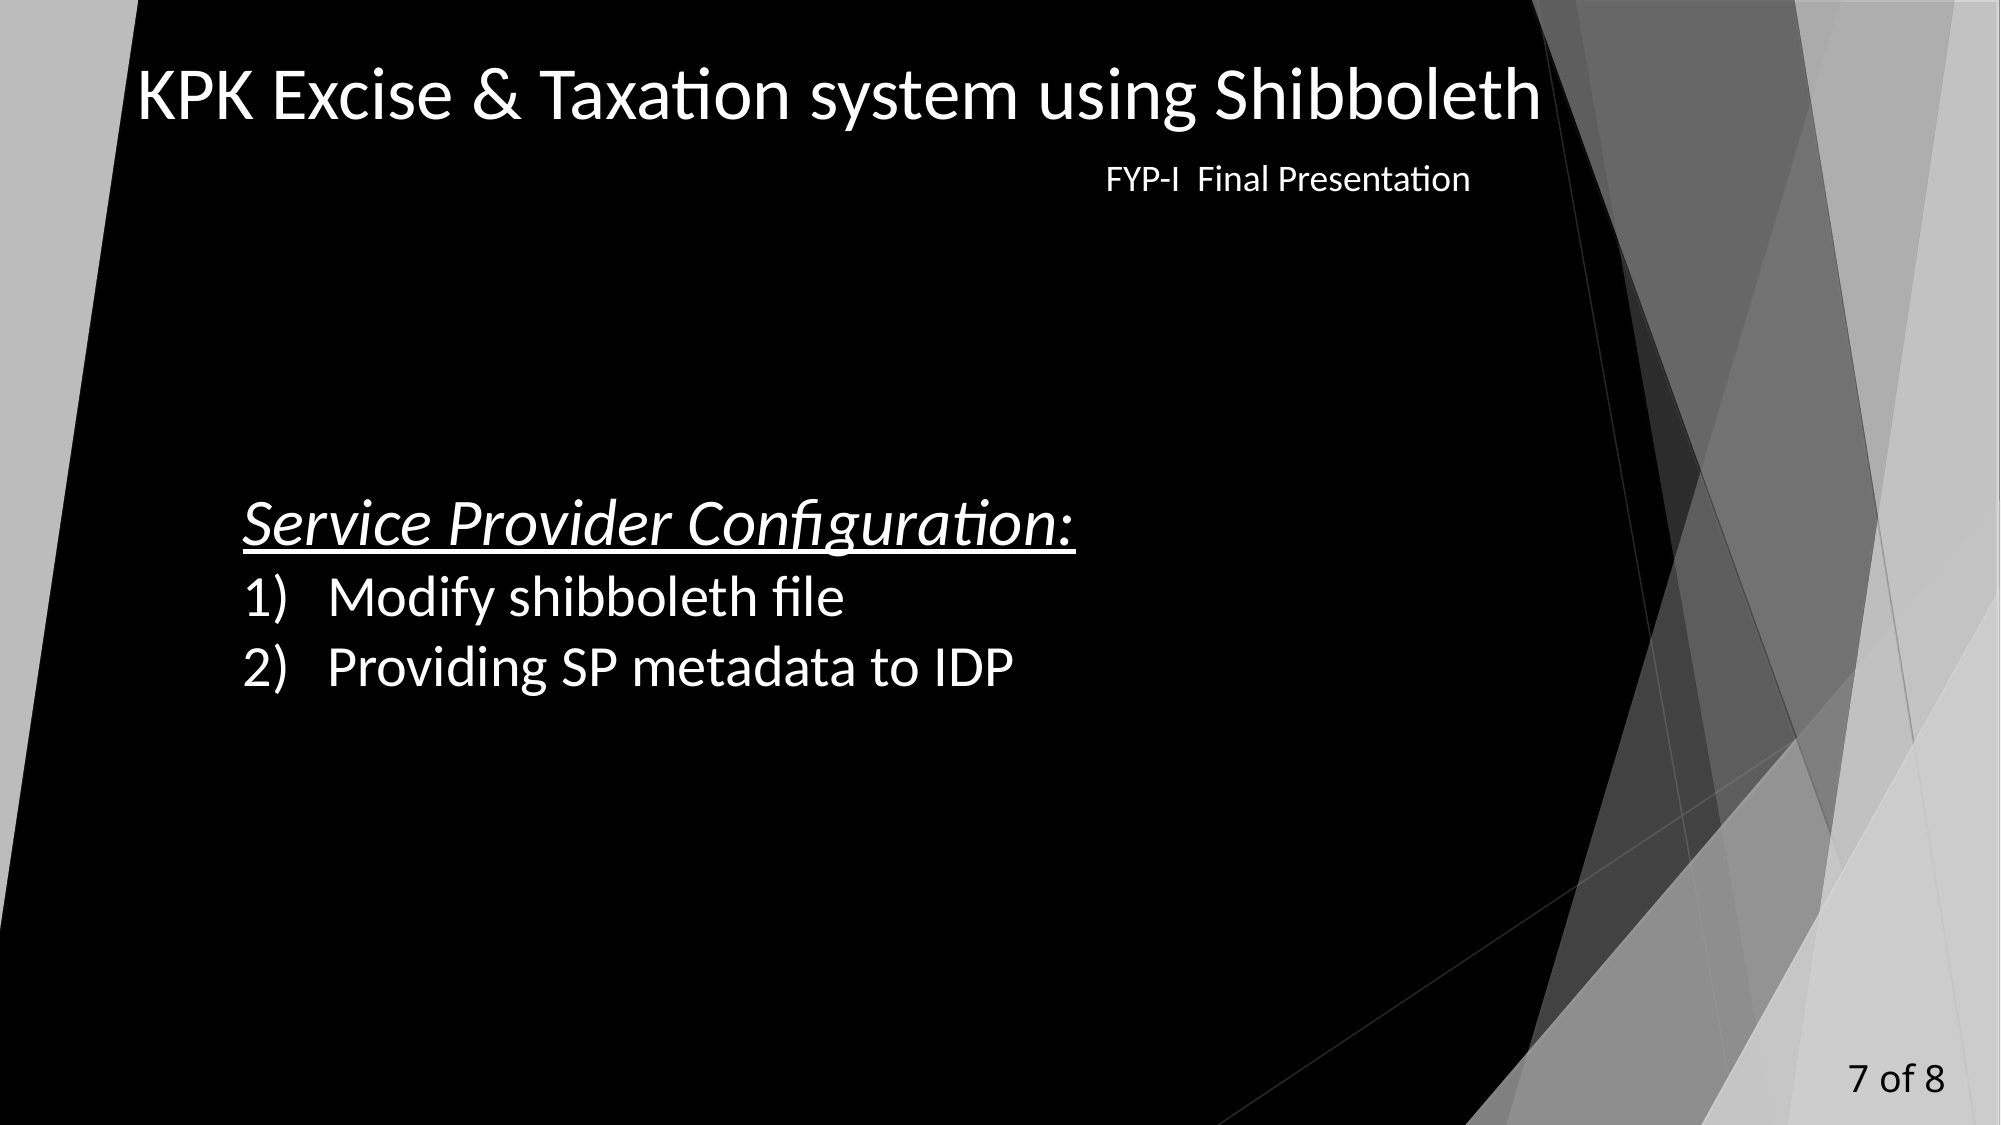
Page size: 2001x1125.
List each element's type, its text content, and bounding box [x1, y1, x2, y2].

text_box KPK Excise & Taxation system using Shibboleth [102, 20, 1624, 256]
text_box Service Provider Configuration: Modify shibboleth file Providing SP metadata to IDP [228, 470, 1499, 706]
text_box 7 of 8 [1813, 1047, 2000, 1108]
text_box FYP-I Final Presentation [1624, 146, 2000, 207]
